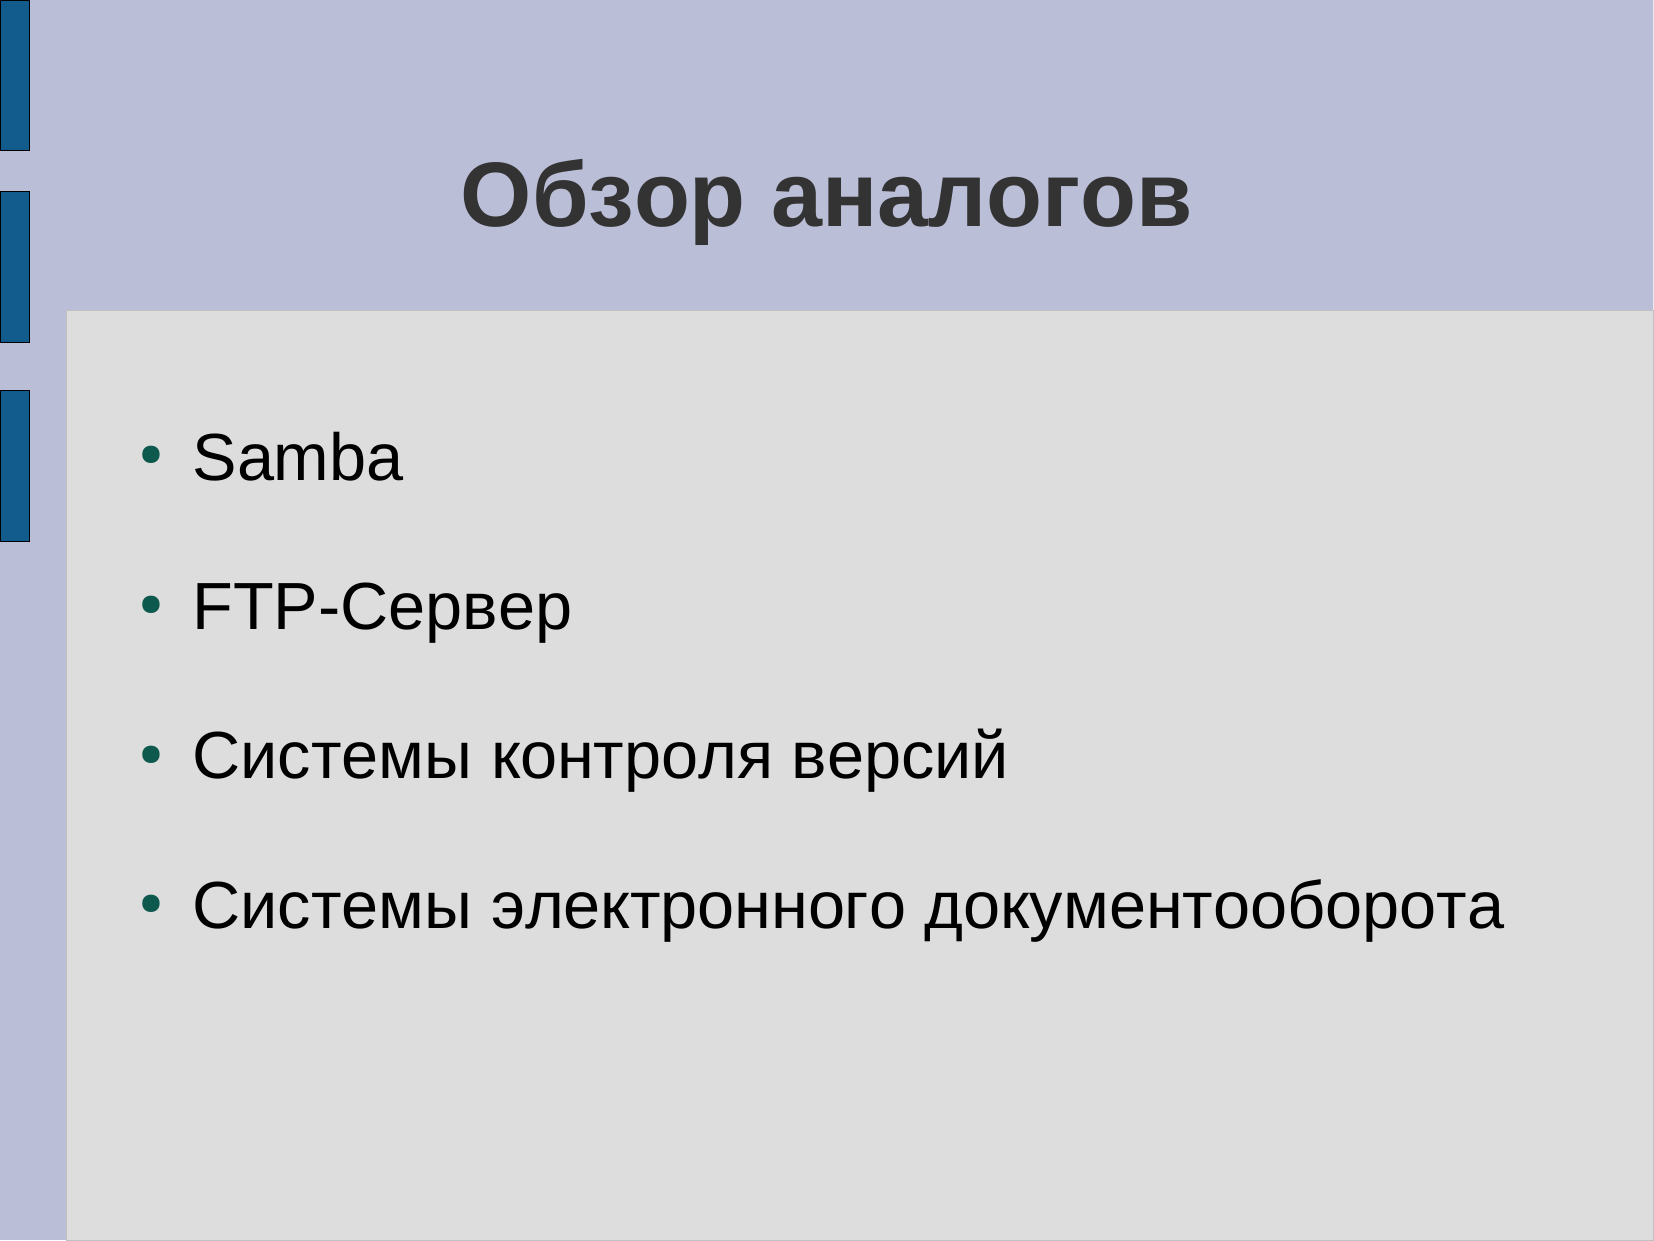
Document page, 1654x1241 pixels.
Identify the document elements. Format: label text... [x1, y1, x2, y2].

list Samba FTP-Сервер Системы контроля версий Системы электронного документооборота [121, 344, 1534, 1127]
title Обзор аналогов [121, 91, 1534, 299]
